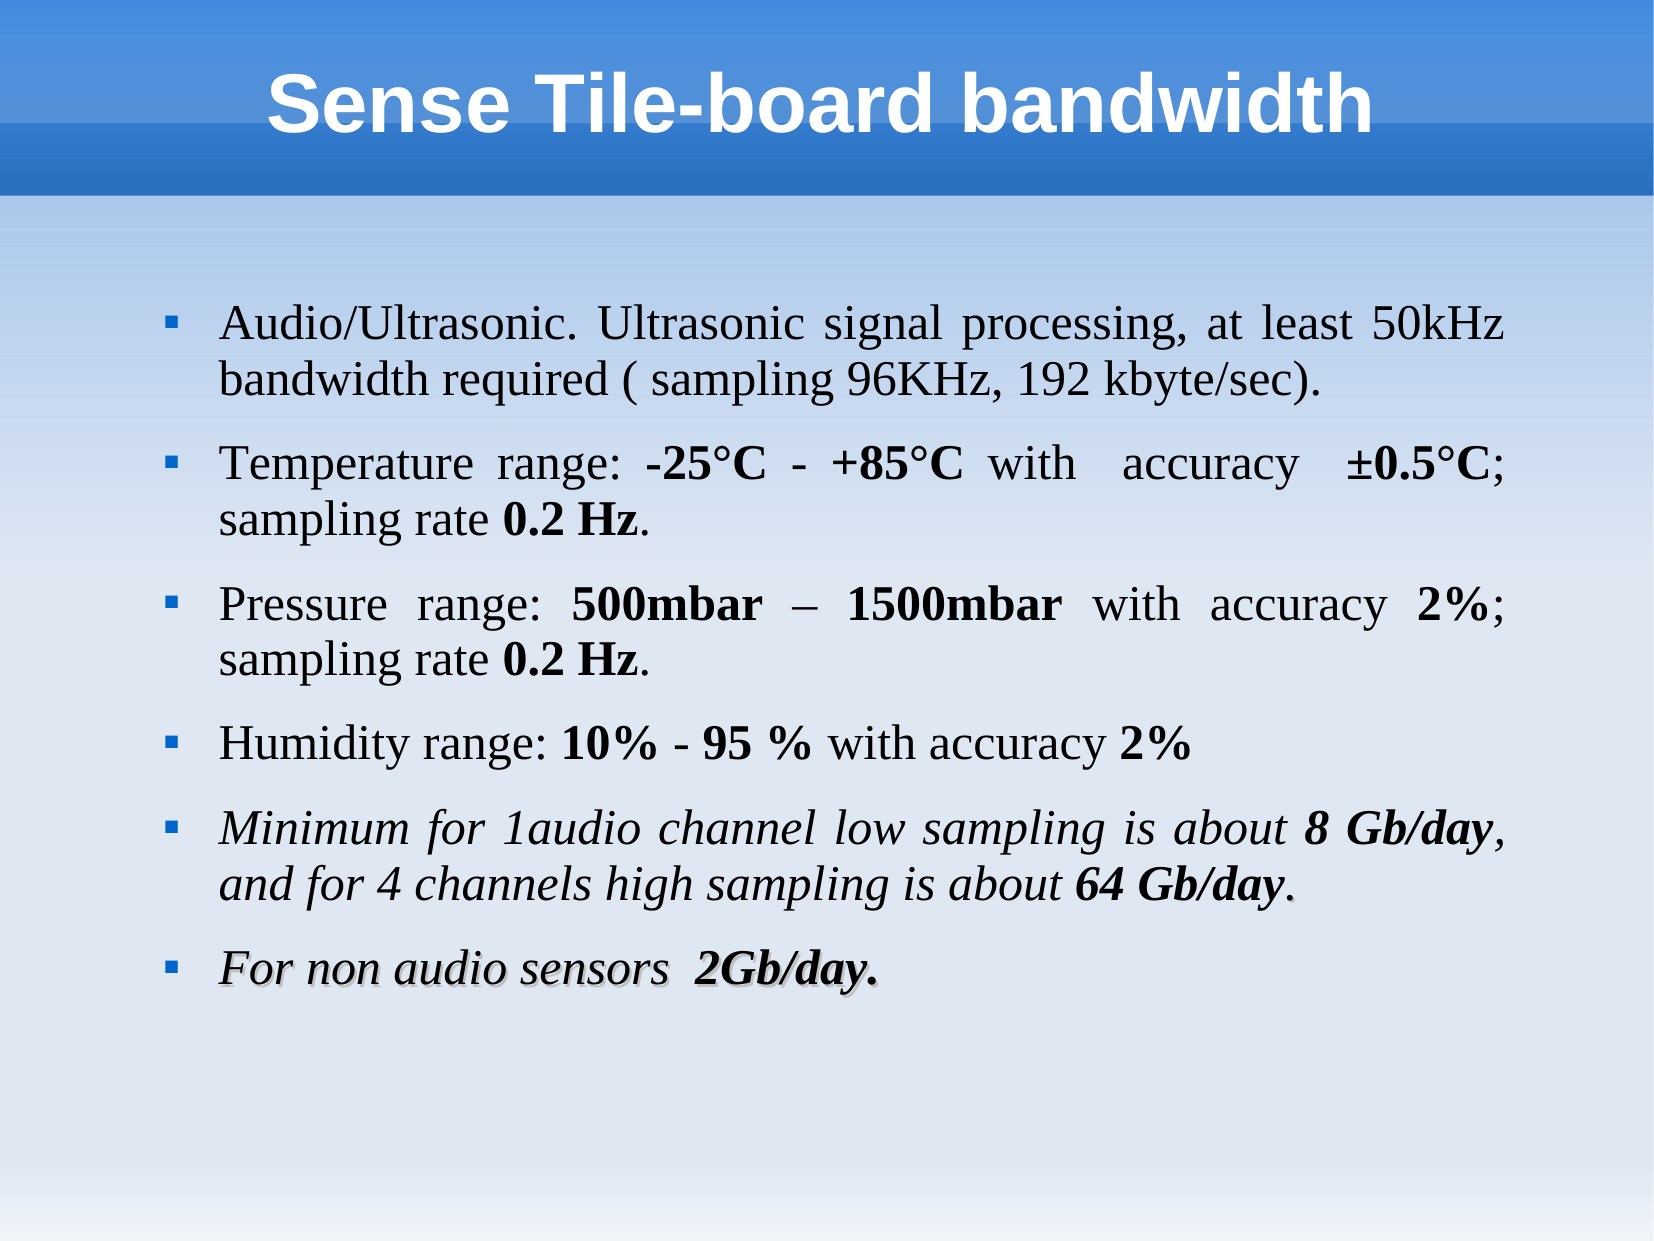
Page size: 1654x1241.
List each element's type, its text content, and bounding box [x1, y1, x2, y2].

picture [0, 0, 1654, 1241]
list Audio/Ultrasonic. Ultrasonic signal processing, at least 50kHz bandwidth required ( sampling 96KHz, 192 kbyte/sec). Temperature range: -25°C - +85°C with accuracy ±0.5°C; sampling rate 0.2 Hz. Pressure range: 500mbar – 1500mbar with accuracy 2%; sampling rate 0.2 Hz. Humidity range: 10% - 95 % with accuracy 2% Minimum for 1audio channel low sampling is about 8 Gb/day, and for 4 channels high sampling is about 64 Gb/day. For non audio sensors 2Gb/day. [147, 295, 1506, 1241]
title Sense Tile-board bandwidth [76, 0, 1565, 208]
